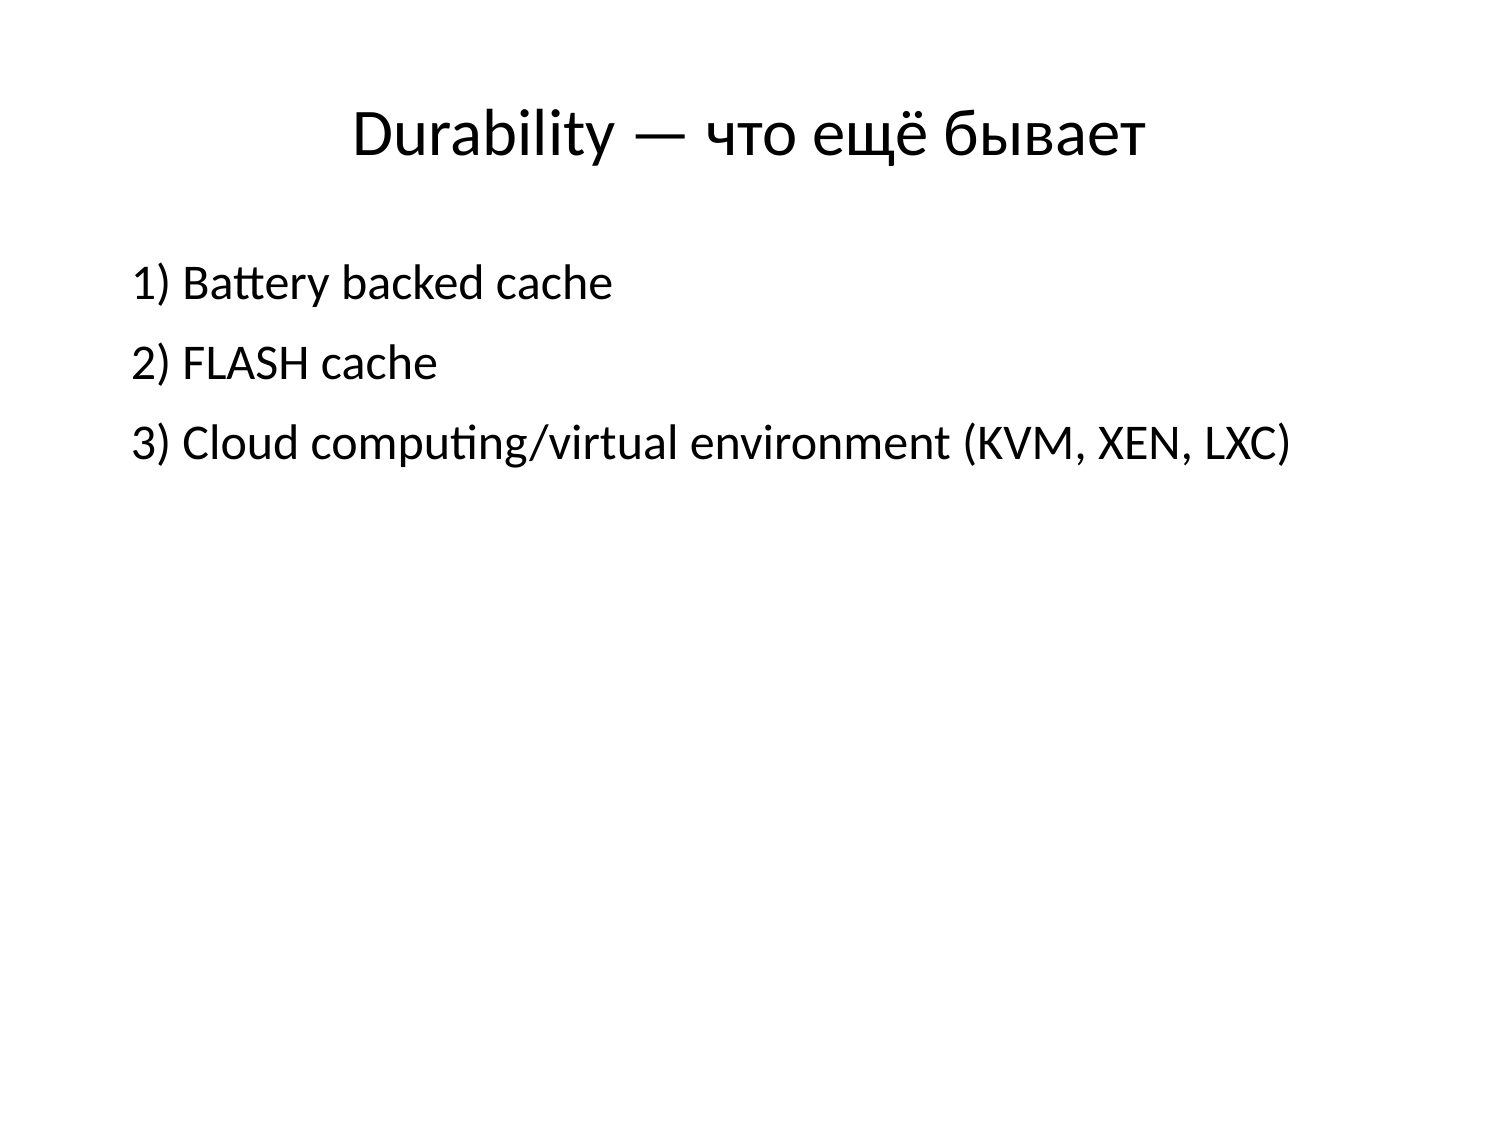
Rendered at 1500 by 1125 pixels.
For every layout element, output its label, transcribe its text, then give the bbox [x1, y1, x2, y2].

list 1) Battery backed cache 2) FLASH cache 3) Cloud computing/virtual environment (KVM, XEN, LXC) [60, 262, 1411, 1005]
title Durability — что ещё бывает [75, 45, 1425, 233]
